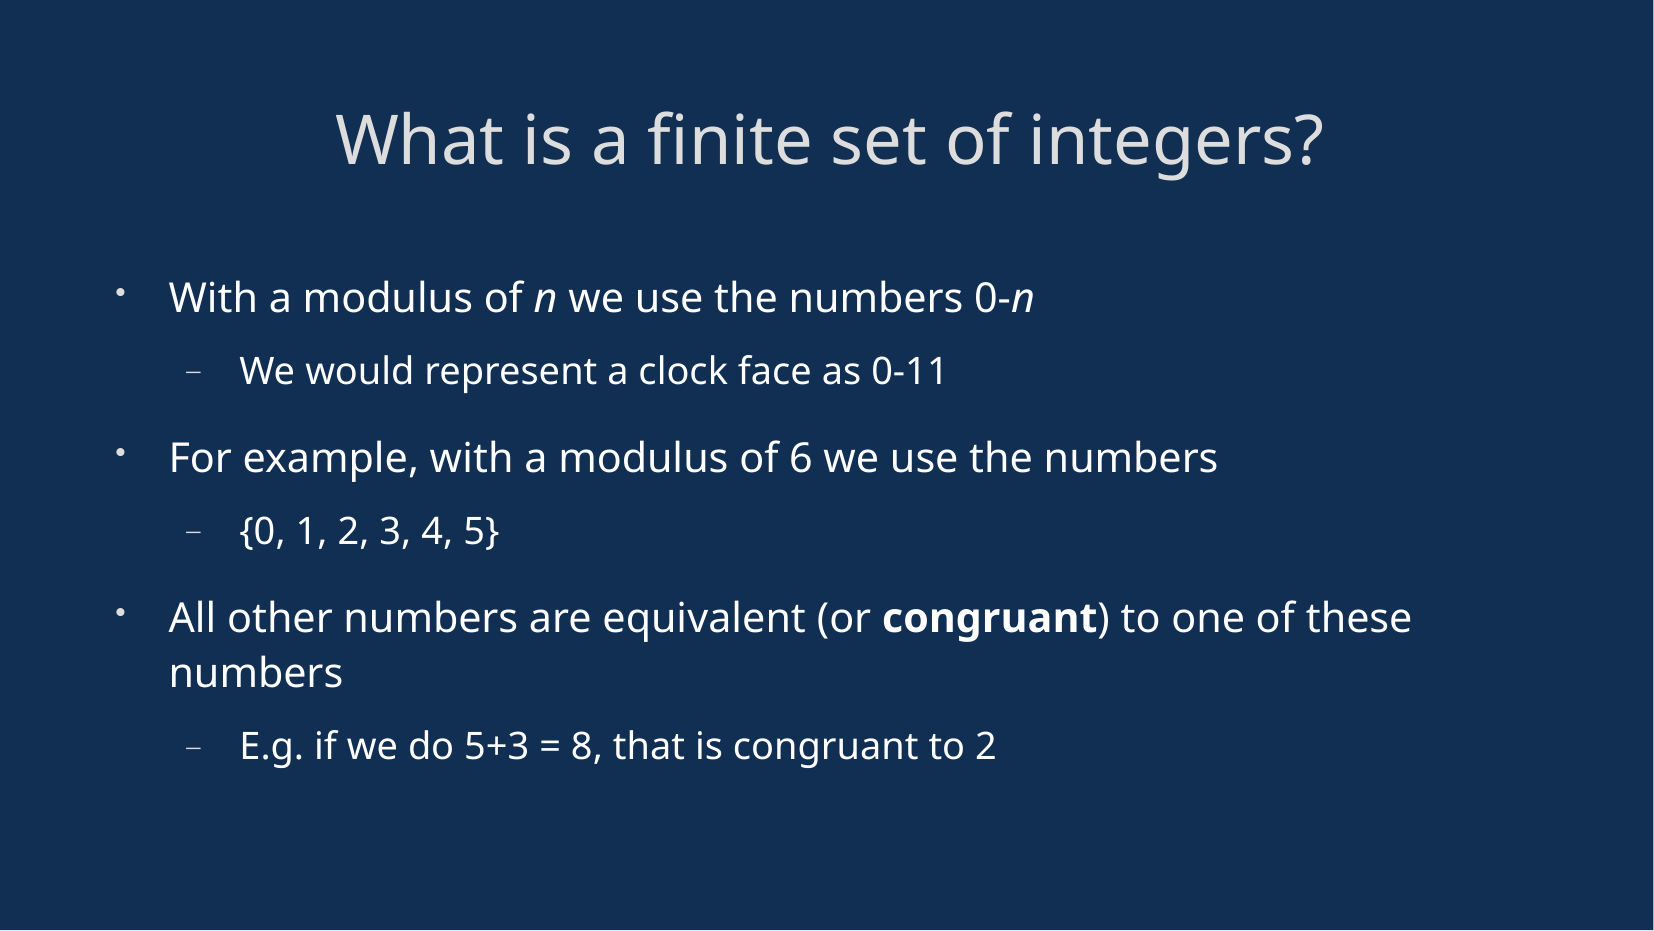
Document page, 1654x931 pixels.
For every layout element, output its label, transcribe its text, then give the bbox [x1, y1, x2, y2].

list With a modulus of n we use the numbers 0-n We would represent a clock face as 0-11 For example, with a modulus of 6 we use the numbers {0, 1, 2, 3, 4, 5} All other numbers are equivalent (or congruant) to one of these numbers E.g. if we do 5+3 = 8, that is congruant to 2 [97, 268, 1563, 806]
title What is a finite set of integers? [97, 56, 1563, 220]
